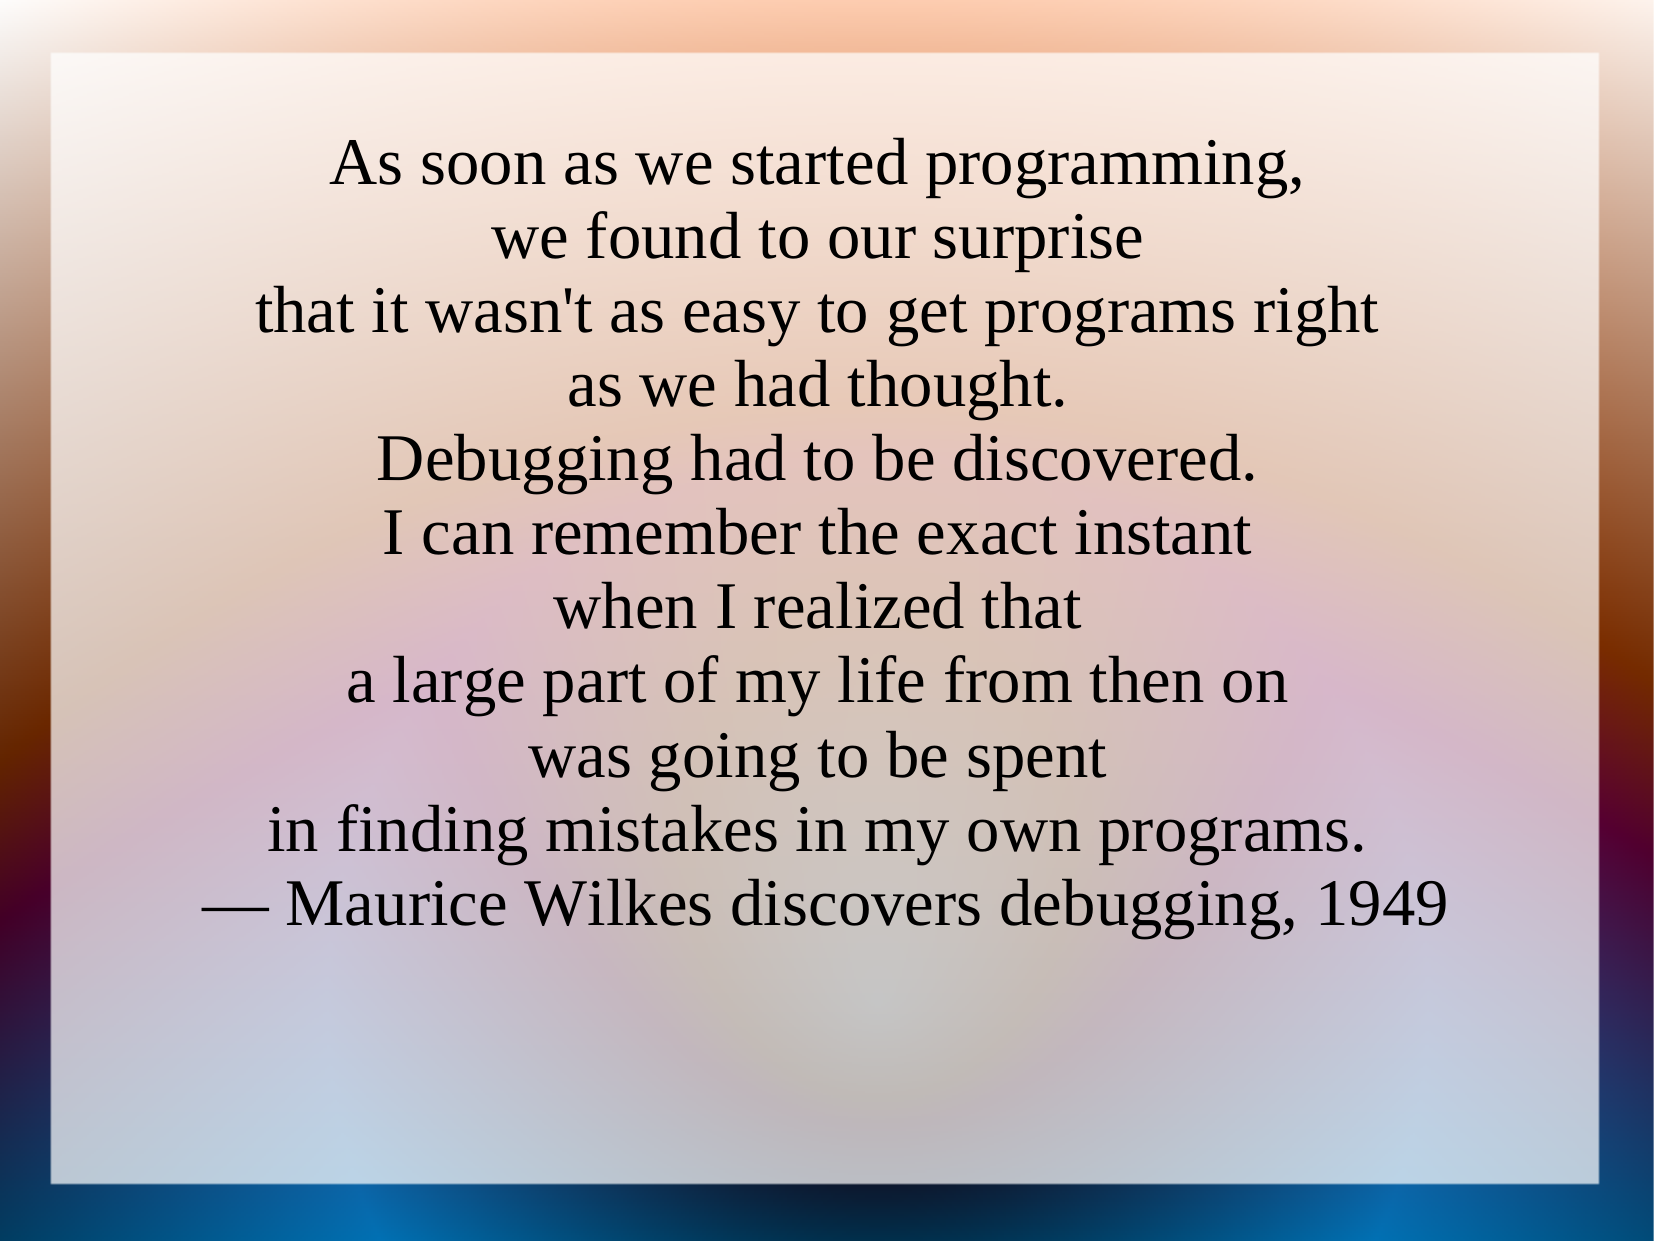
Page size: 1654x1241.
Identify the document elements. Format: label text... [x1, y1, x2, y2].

subtitle As soon as we started programming, we found to our surprise that it wasn't as easy to get programs right as we had thought. Debugging had to be discovered. I can remember the exact instant when I realized that a large part of my life from then on was going to be spent in finding mistakes in my own programs. — Maurice Wilkes discovers debugging, 1949 [82, 55, 1571, 1010]
picture [0, 0, 1654, 1241]
